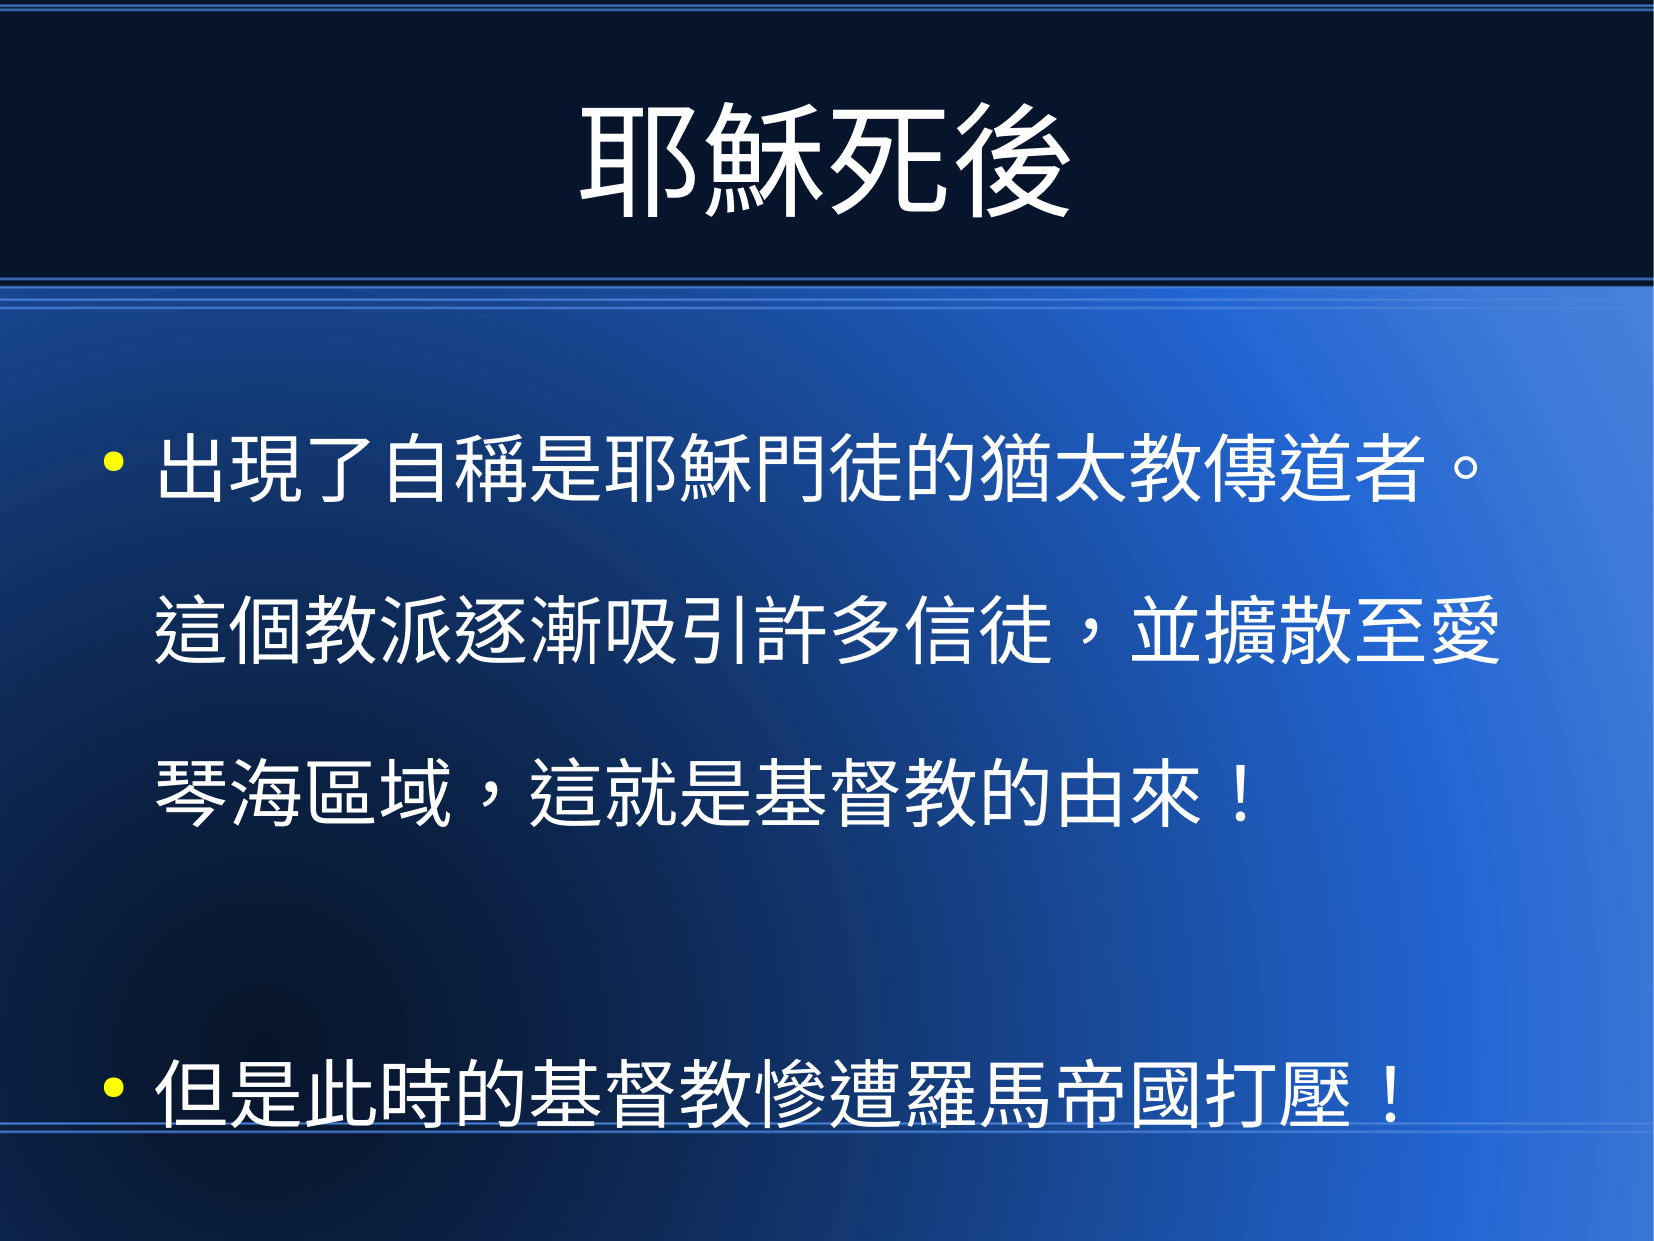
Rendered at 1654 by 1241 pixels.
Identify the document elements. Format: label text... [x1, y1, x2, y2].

picture [0, 0, 1654, 1241]
list 出現了自稱是耶穌門徒的猶太教傳道者。這個教派逐漸吸引許多信徒，並擴散至愛琴海區域，這就是基督教的由來！ 但是此時的基督教慘遭羅馬帝國打壓！ [82, 355, 1571, 1241]
title 耶穌死後 [82, 49, 1571, 257]
